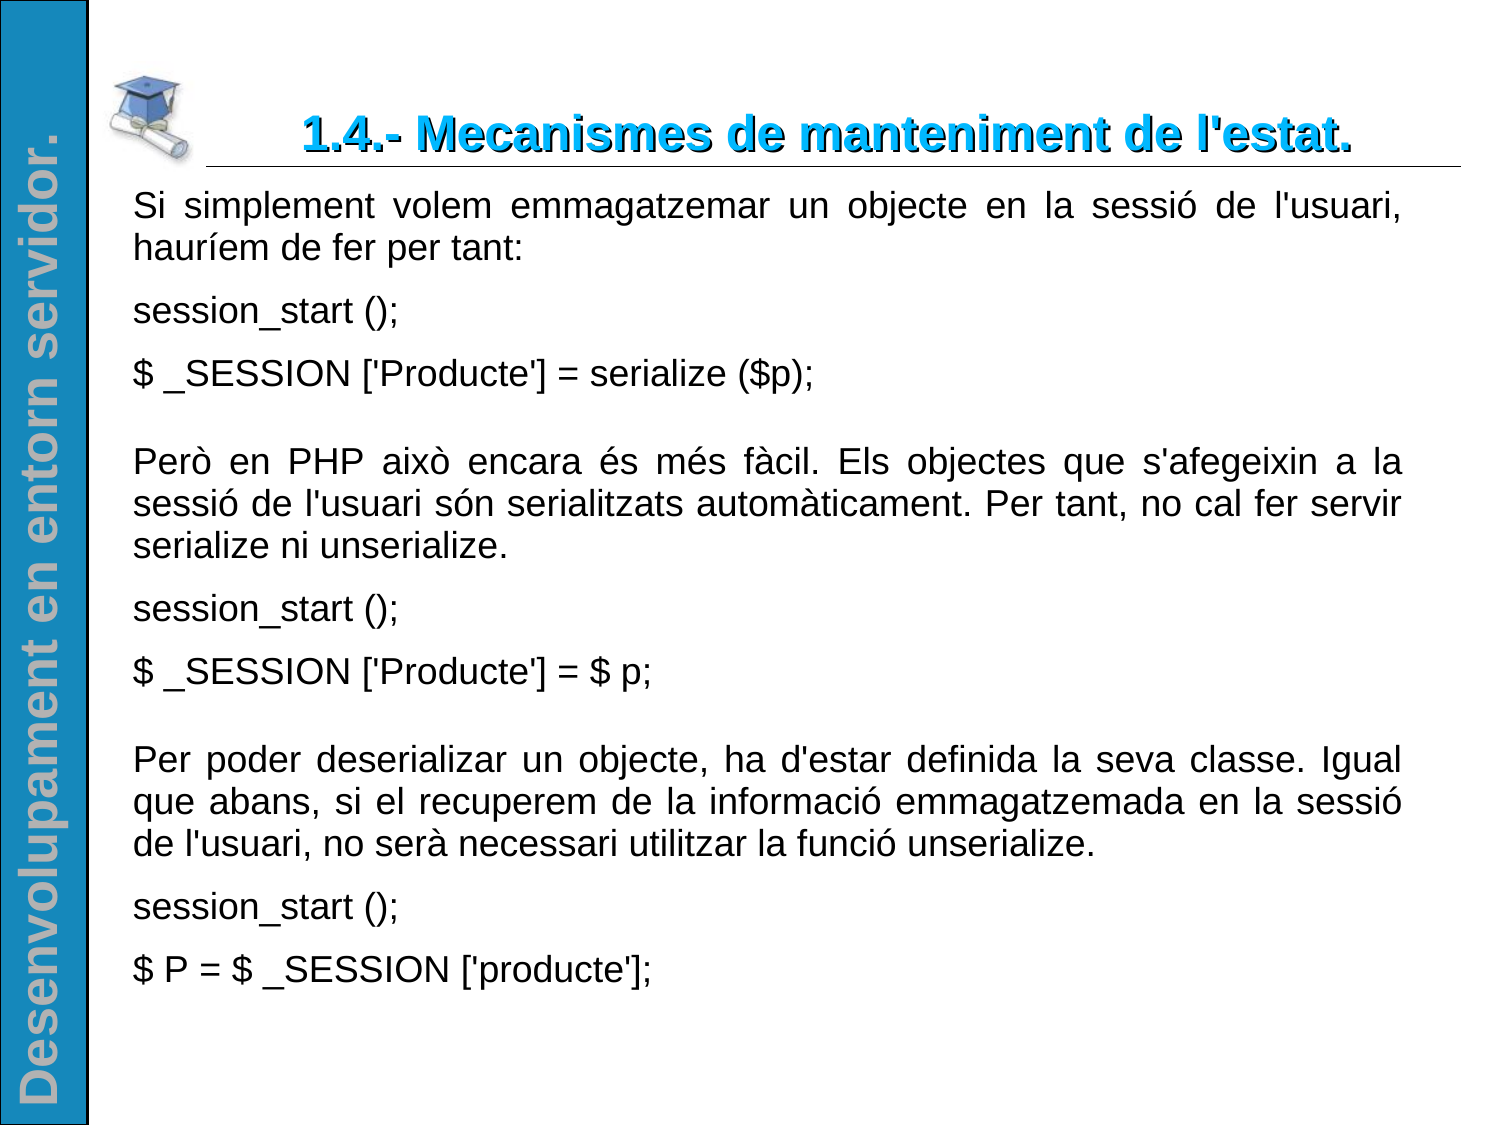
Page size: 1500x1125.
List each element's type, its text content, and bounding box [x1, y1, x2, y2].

text_box Si simplement volem emmagatzemar un objecte en la sessió de l'usuari, hauríem de fer per tant: session_start (); $ _SESSION ['Producte'] = serialize ($p); Però en PHP això encara és més fàcil. Els objectes que s'afegeixin a la sessió de l'usuari són serialitzats automàticament. Per tant, no cal fer servir serialize ni unserialize. session_start (); $ _SESSION ['Producte'] = $ p; Per poder deserializar un objecte, ha d'estar definida la seva classe. Igual que abans, si el recuperem de la informació emmagatzemada en la sessió de l'usuari, no serà necessari utilitzar la funció unserialize. session_start (); $ P = $ _SESSION ['producte']; [118, 177, 1418, 998]
picture [93, 61, 206, 174]
title 1.4.- Mecanismes de manteniment de l'estat. [206, 88, 1447, 178]
